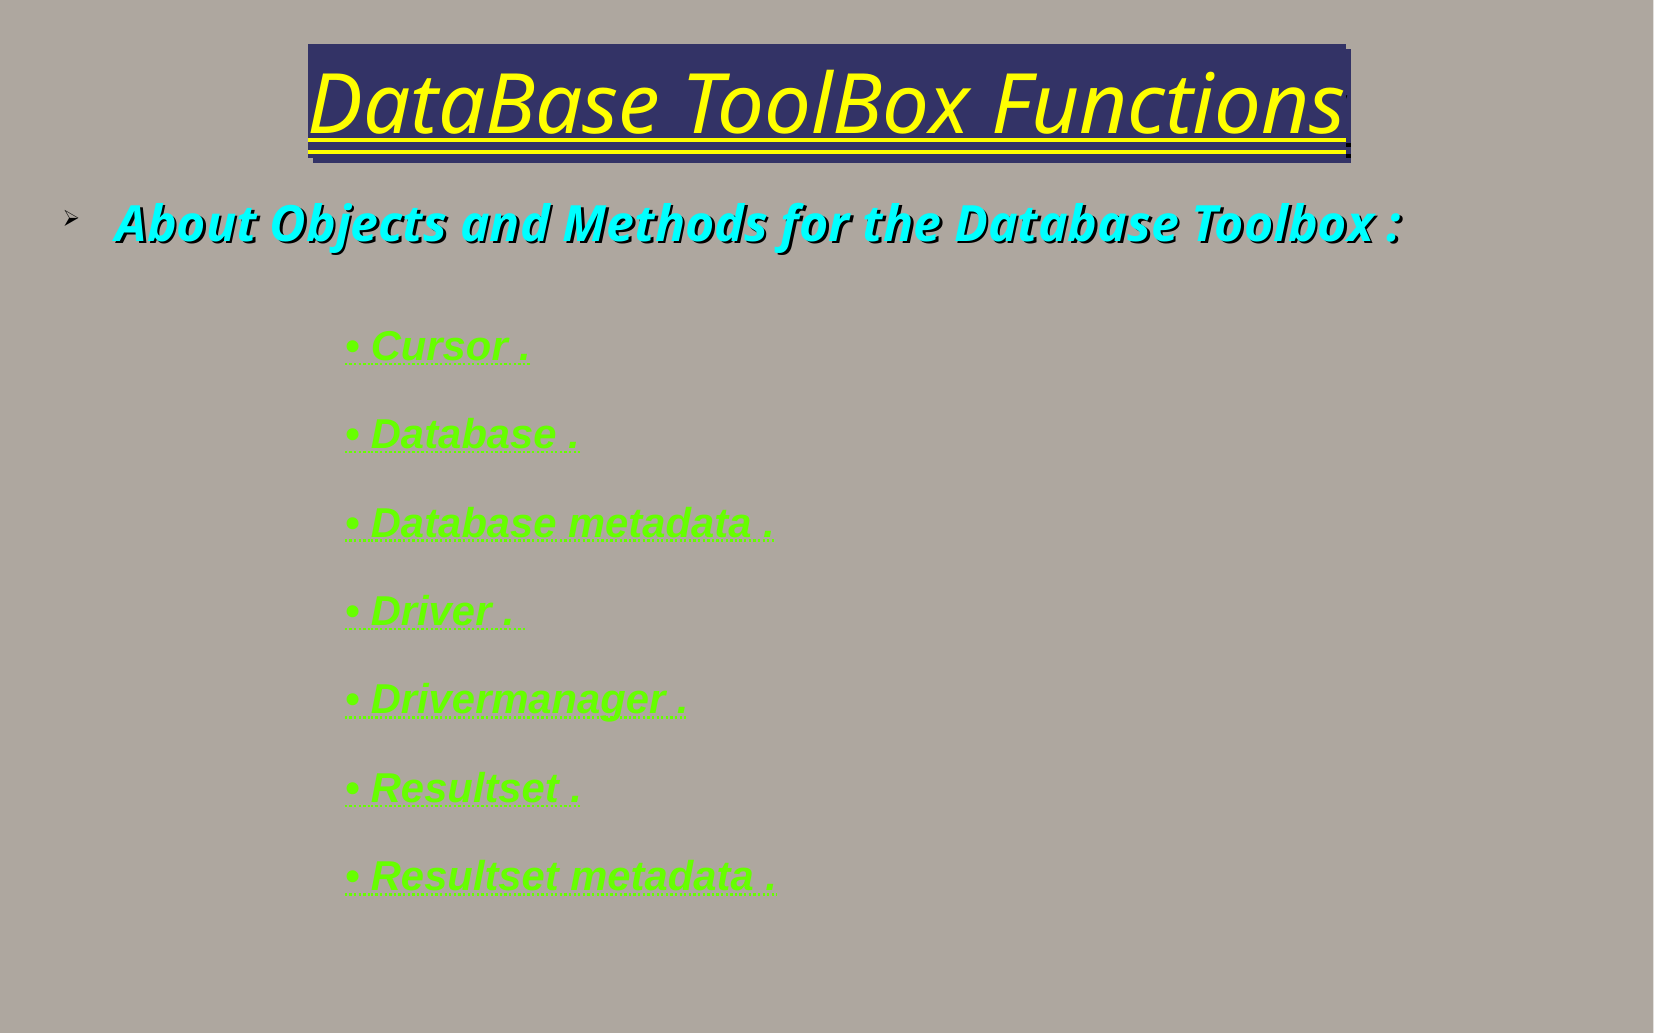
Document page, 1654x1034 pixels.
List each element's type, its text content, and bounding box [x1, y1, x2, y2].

title DataBase ToolBox Functions [82, 15, 1572, 188]
list About Objects and Methods for the Database Toolbox : [45, 187, 1571, 271]
text_box • Cursor . • Database . • Database metadata . • Driver . • Drivermanager . • Resultset . • Resultset metadata . [330, 315, 871, 908]
